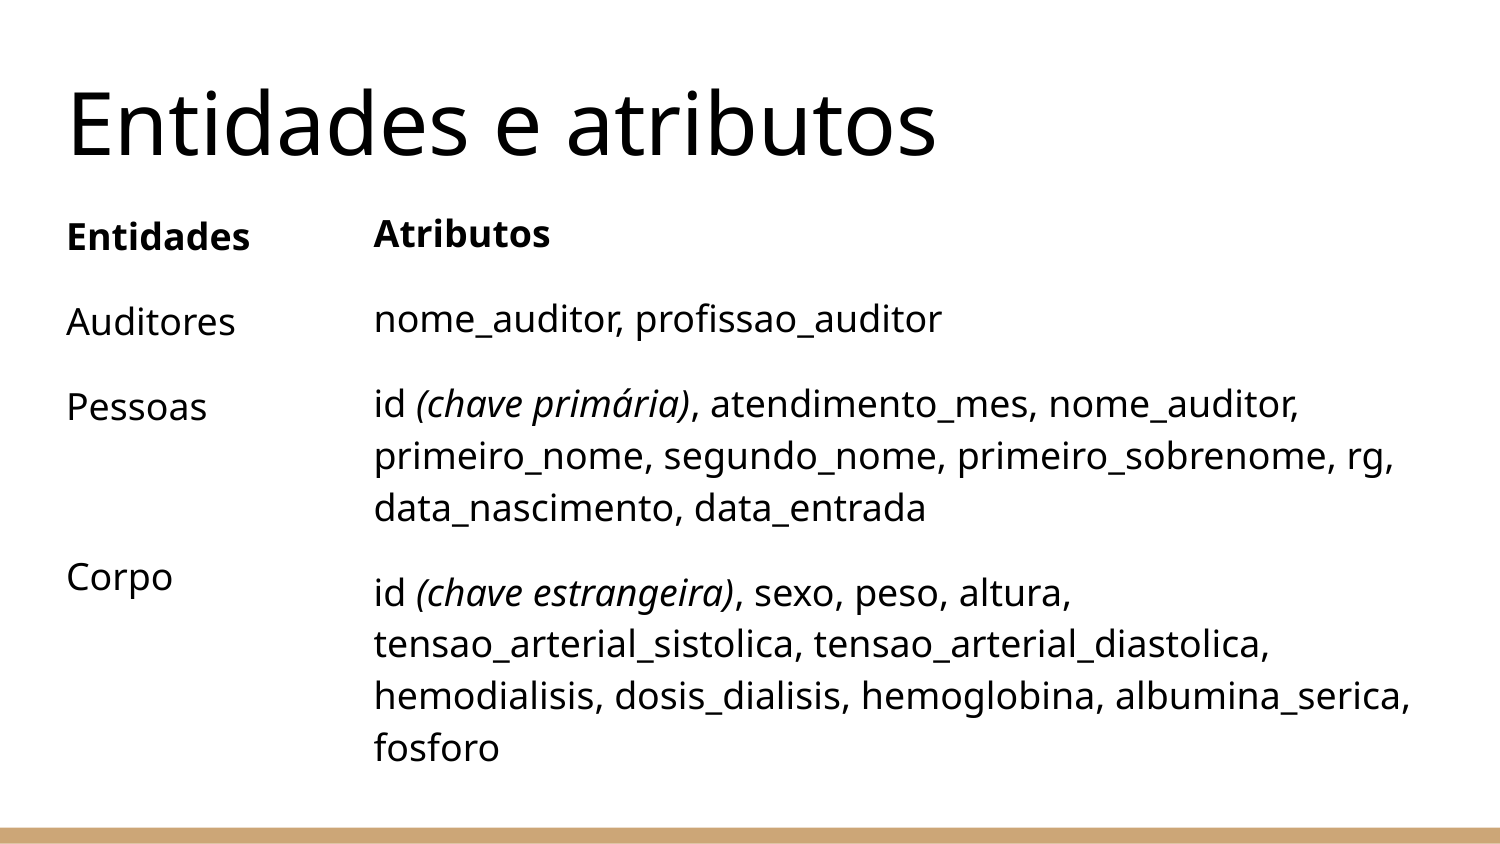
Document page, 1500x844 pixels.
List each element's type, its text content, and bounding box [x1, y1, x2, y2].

list Atributos nome_auditor, profissao_auditor id (chave primária), atendimento_mes, nome_auditor, primeiro_nome, segundo_nome, primeiro_sobrenome, rg, data_nascimento, data_entrada id (chave estrangeira), sexo, peso, altura, tensao_arterial_sistolica, tensao_arterial_diastolica, hemodialisis, dosis_dialisis, hemoglobina, albumina_serica, fosforo [358, 188, 1484, 772]
list Entidades Auditores Pessoas Corpo [51, 191, 358, 769]
title Entidades e atributos [51, 51, 1449, 189]
